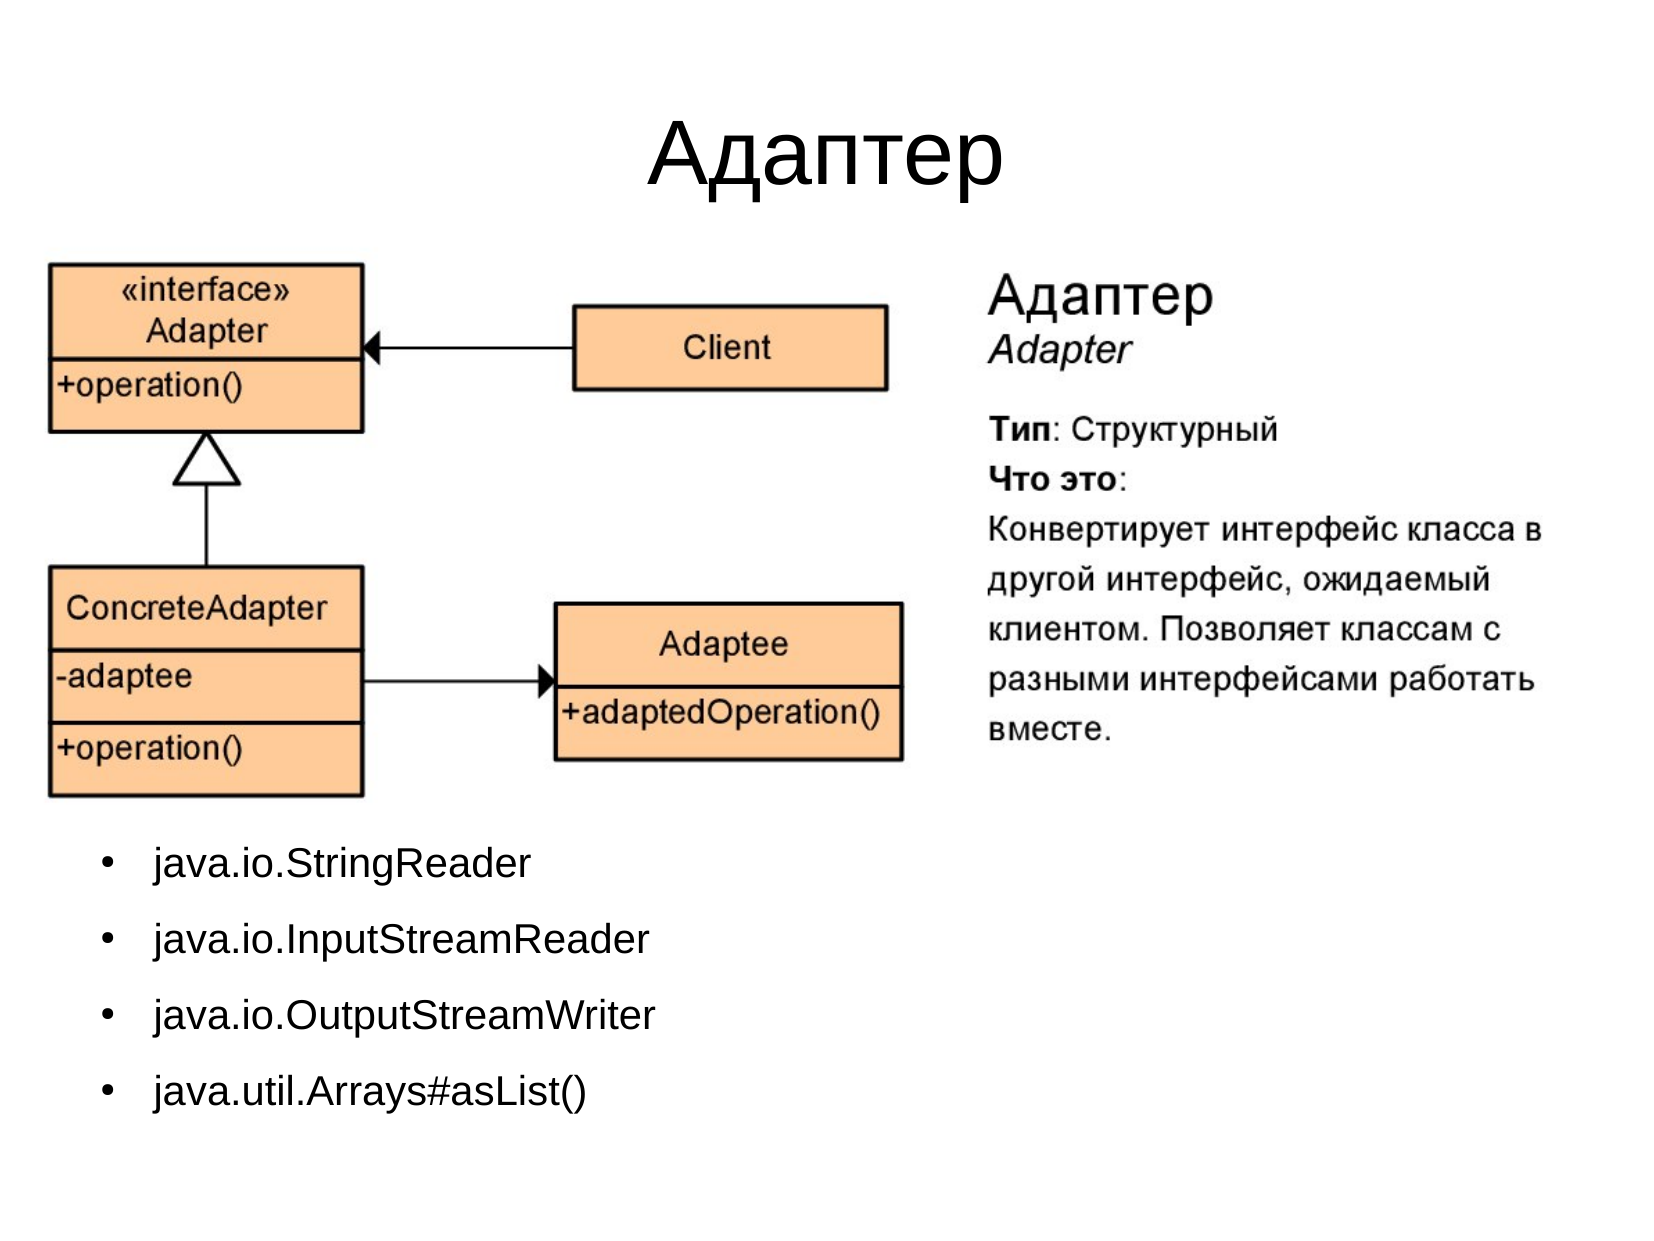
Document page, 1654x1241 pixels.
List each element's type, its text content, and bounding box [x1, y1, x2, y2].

title Адаптер [82, 49, 1571, 204]
list java.io.StringReader java.io.InputStreamReader java.io.OutputStreamWriter java.util.Arrays#asList() [82, 840, 1571, 1186]
picture [23, 204, 1654, 915]
